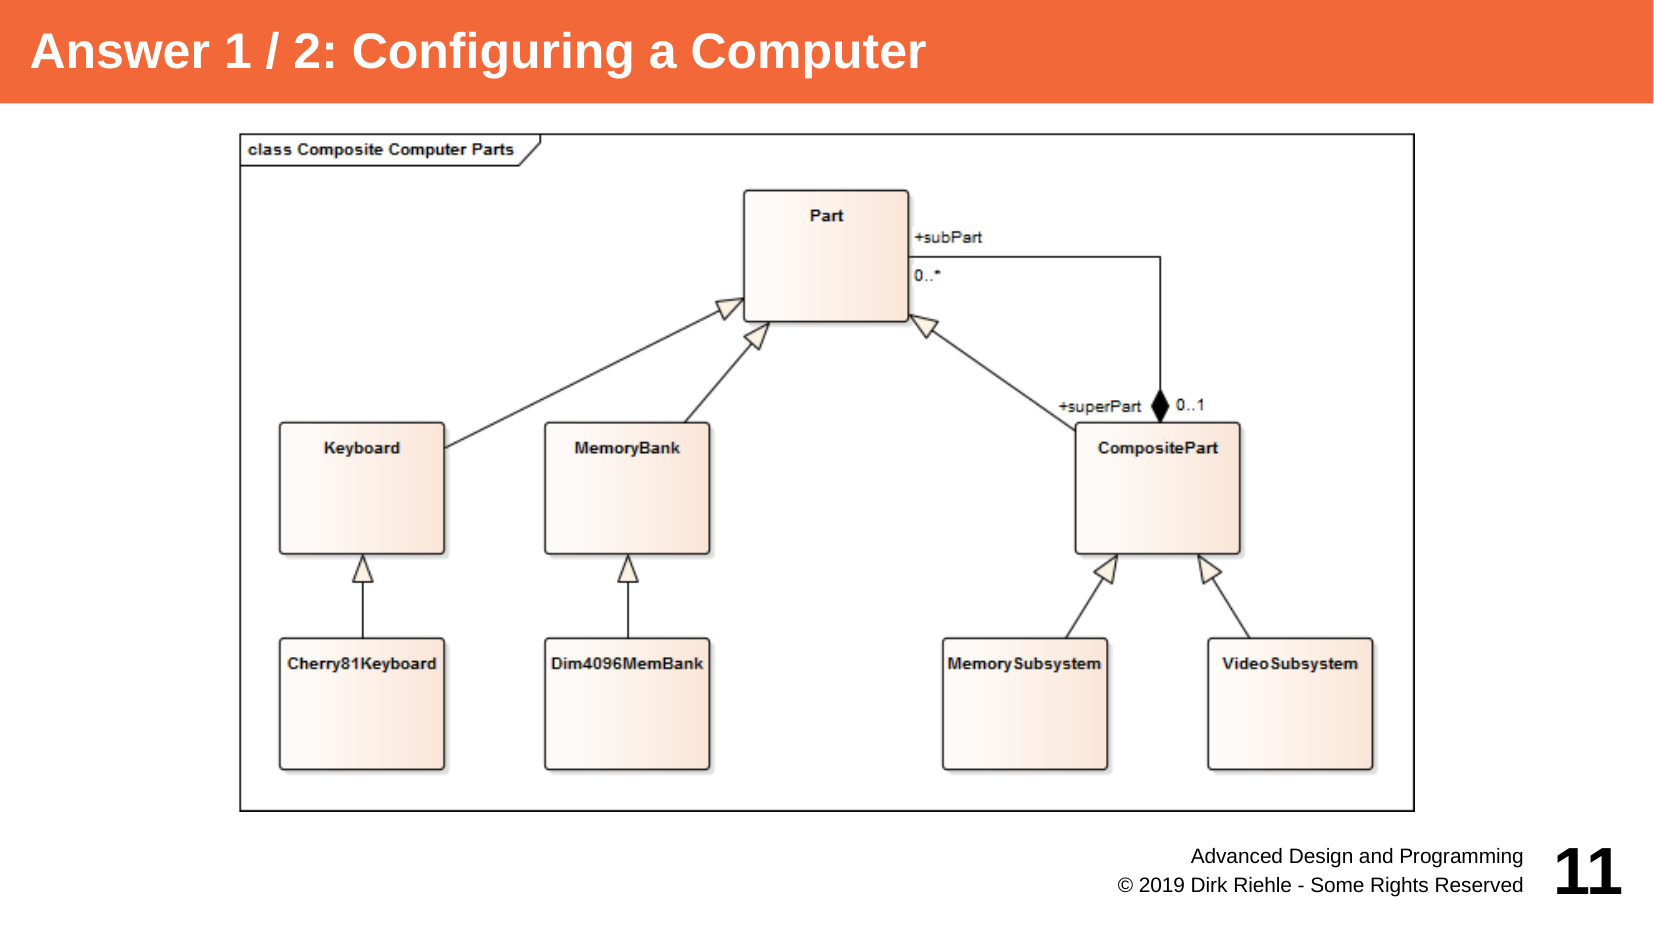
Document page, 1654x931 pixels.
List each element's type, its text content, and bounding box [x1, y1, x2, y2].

picture [238, 132, 1415, 813]
title Answer 1 / 2: Configuring a Computer [0, 0, 1654, 104]
